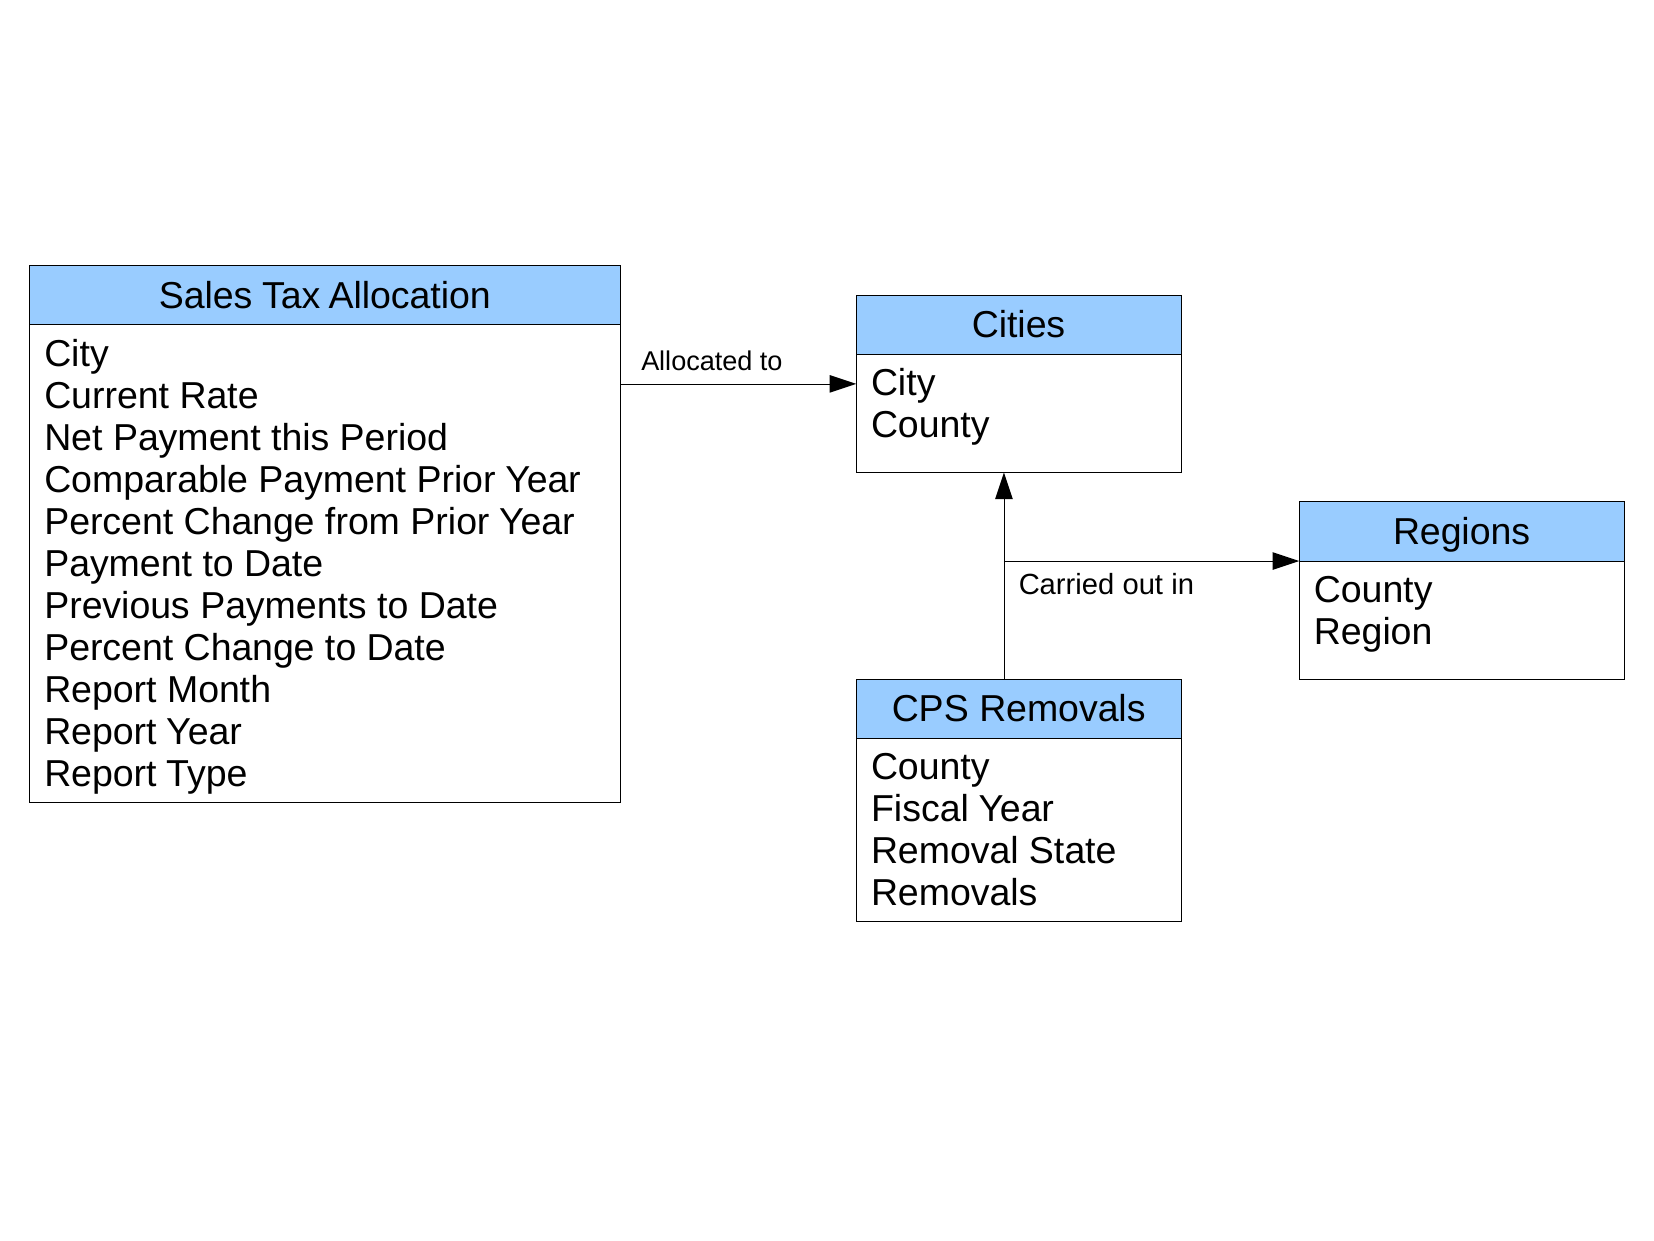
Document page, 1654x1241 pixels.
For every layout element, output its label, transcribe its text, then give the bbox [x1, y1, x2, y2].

text_box CPS Removals [856, 679, 1182, 738]
text_box City Current Rate Net Payment this Period Comparable Payment Prior Year Percent Change from Prior Year Payment to Date Previous Payments to Date Percent Change to Date Report Month Report Year Report Type [29, 324, 621, 803]
text_box Regions [1299, 501, 1625, 561]
text_box County Region [1299, 561, 1625, 680]
text_box Cities [856, 295, 1182, 354]
text_box County Fiscal Year Removal State Removals [856, 738, 1182, 922]
text_box City County [856, 354, 1182, 473]
text_box Sales Tax Allocation [29, 265, 621, 324]
text_box Carried out in [1003, 561, 1210, 609]
text_box Allocated to [626, 339, 798, 384]
